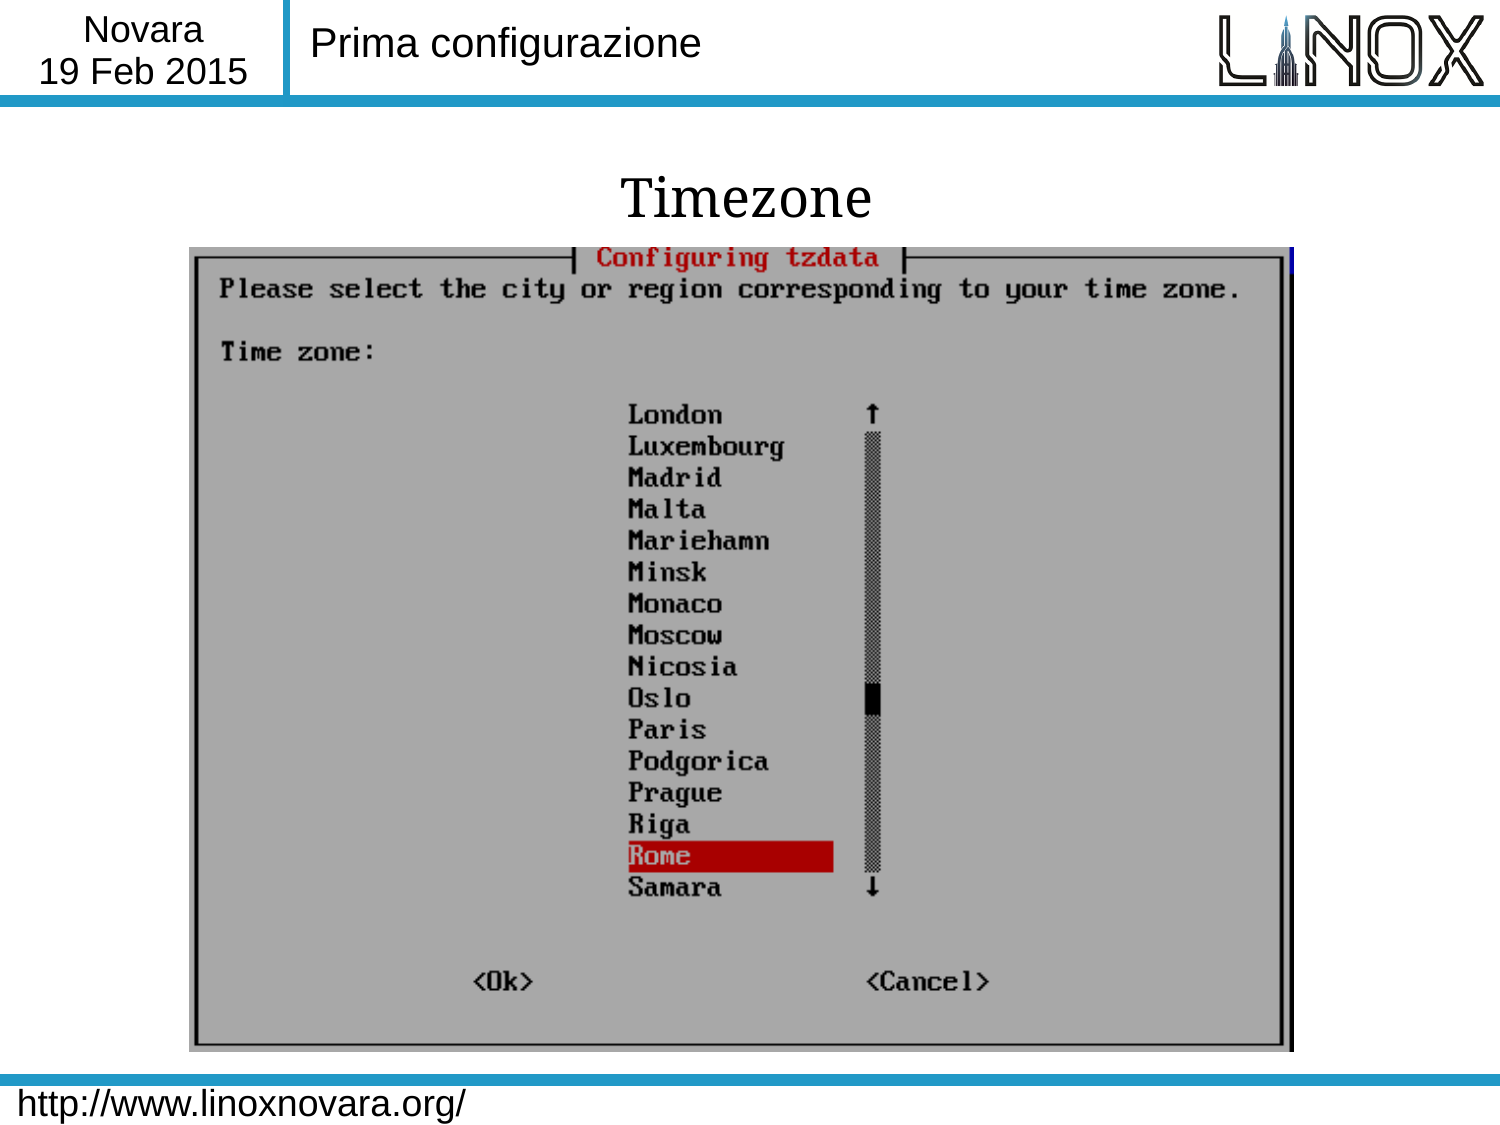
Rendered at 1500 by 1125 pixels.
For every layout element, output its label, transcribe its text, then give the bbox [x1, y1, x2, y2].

picture [0, 1074, 1500, 1086]
text_box Timezone [53, 152, 1441, 284]
picture [189, 284, 1294, 1052]
list Prima configurazione [295, 11, 1321, 87]
picture [0, 0, 1500, 107]
